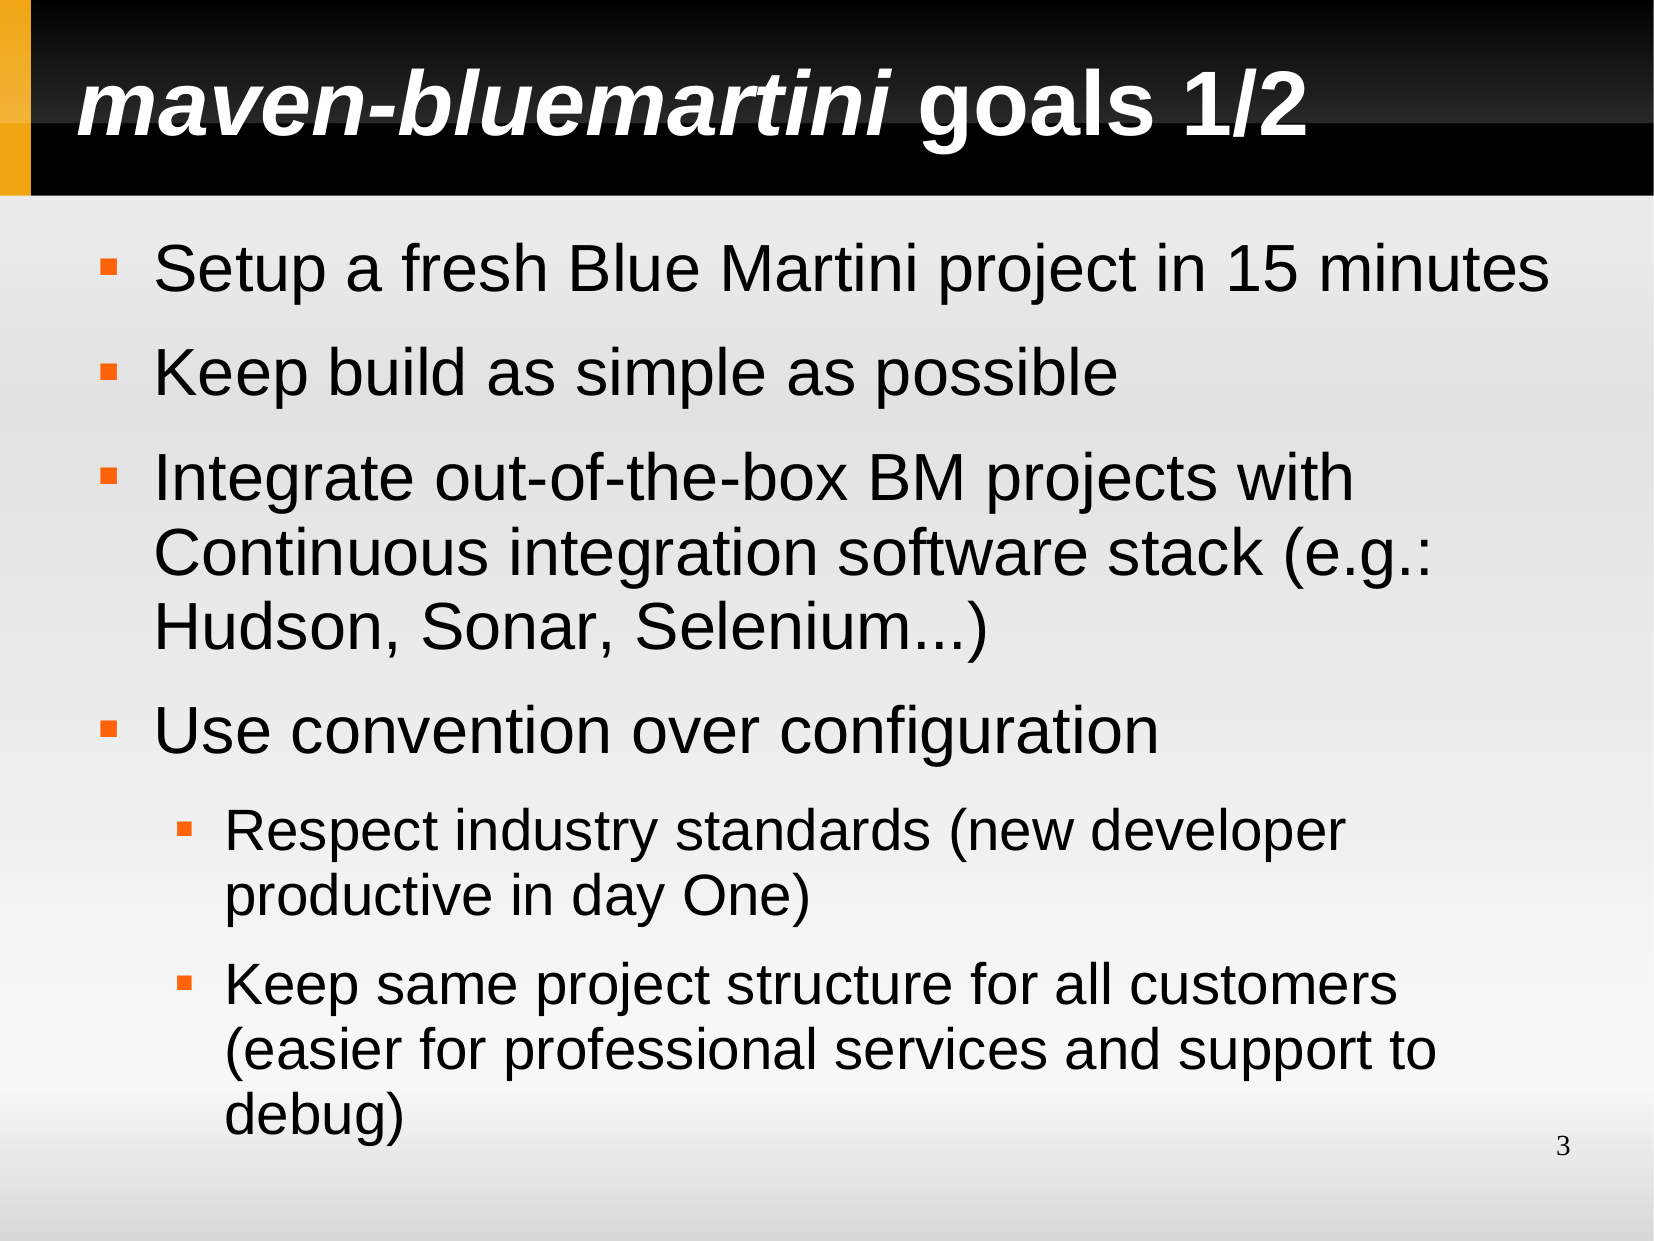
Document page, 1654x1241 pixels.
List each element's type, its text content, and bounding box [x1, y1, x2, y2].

title maven-bluemartini goals 1/2 [76, 0, 1565, 208]
list Setup a fresh Blue Martini project in 15 minutes Keep build as simple as possible Integrate out-of-the-box BM projects with Continuous integration software stack (e.g.: Hudson, Sonar, Selenium...) Use convention over configuration Respect industry standards (new developer productive in day One) Keep same project structure for all customers (easier for professional services and support to debug) [82, 231, 1571, 1147]
picture [0, 0, 1654, 1241]
